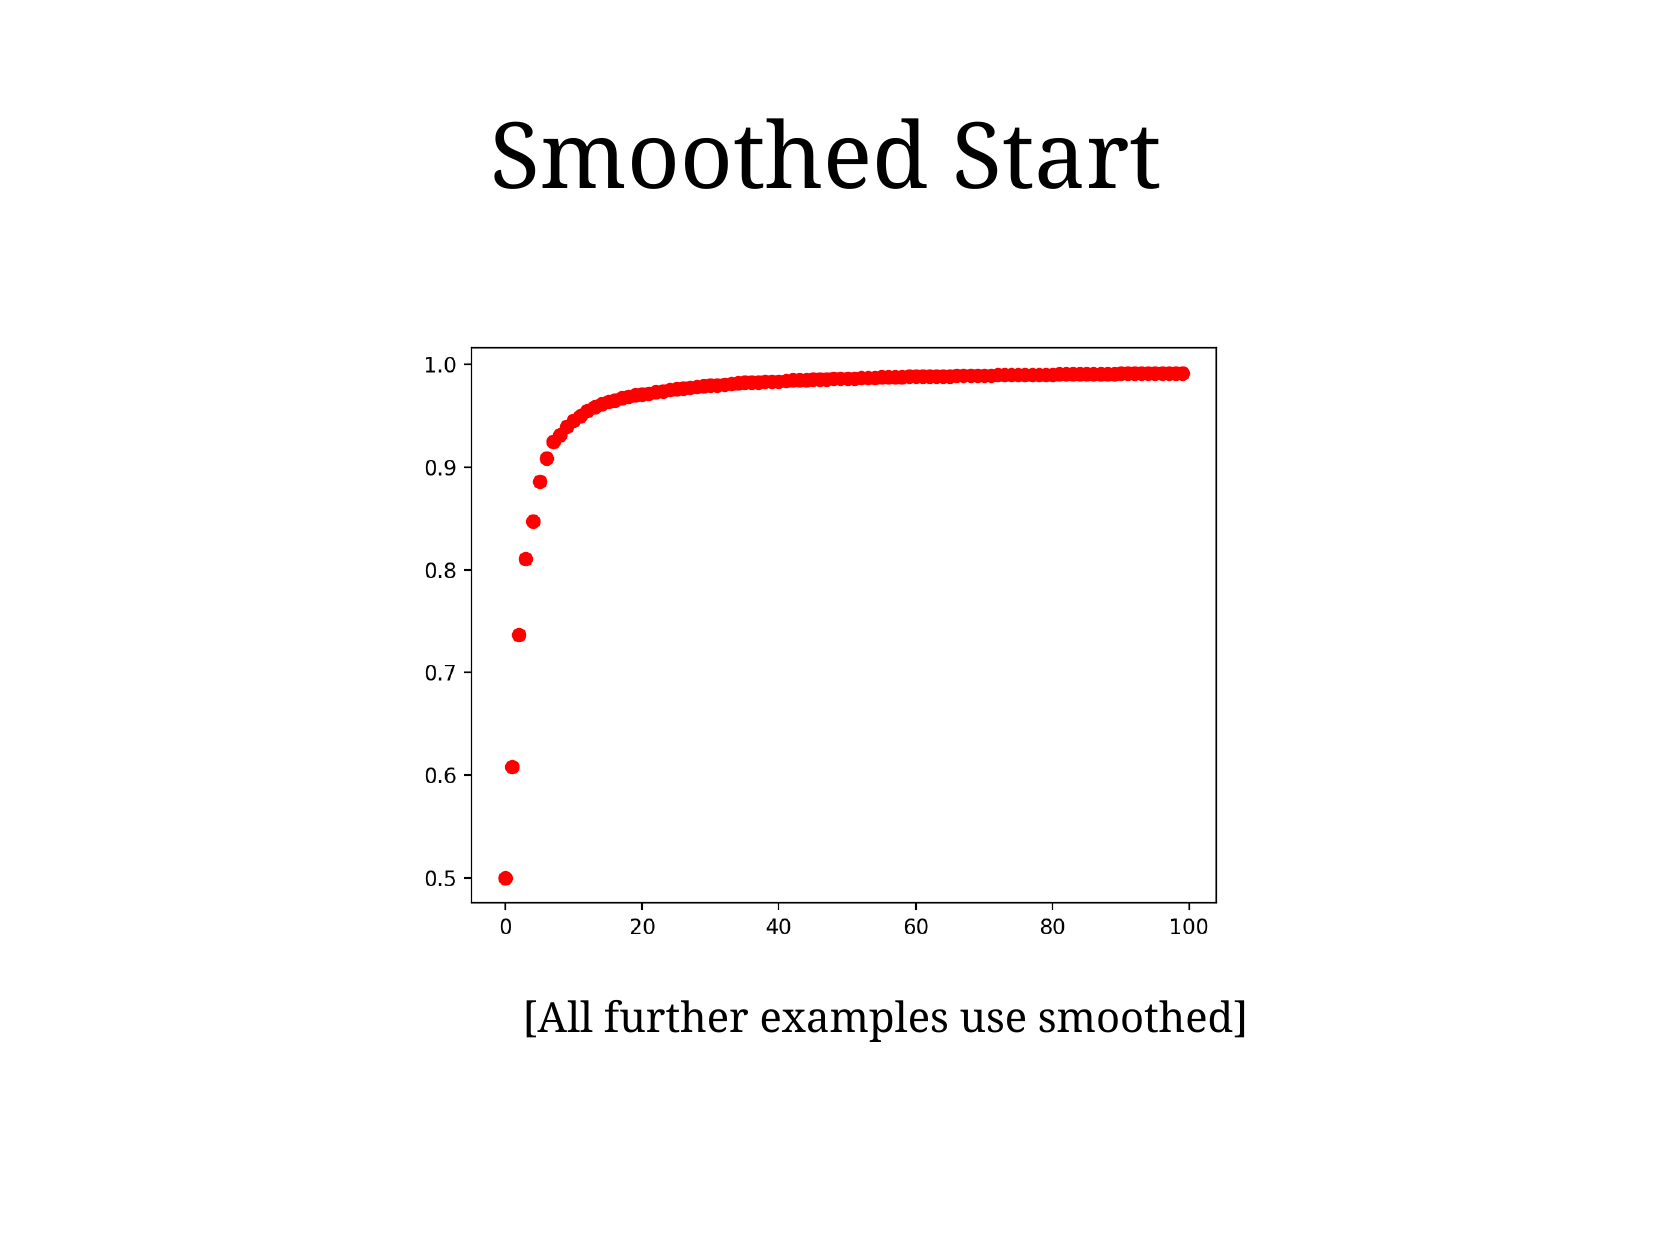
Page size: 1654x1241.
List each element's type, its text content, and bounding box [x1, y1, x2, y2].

picture [351, 261, 1312, 982]
text_box [All further examples use smoothed] [507, 980, 1312, 1089]
title Smoothed Start [82, 49, 1571, 257]
